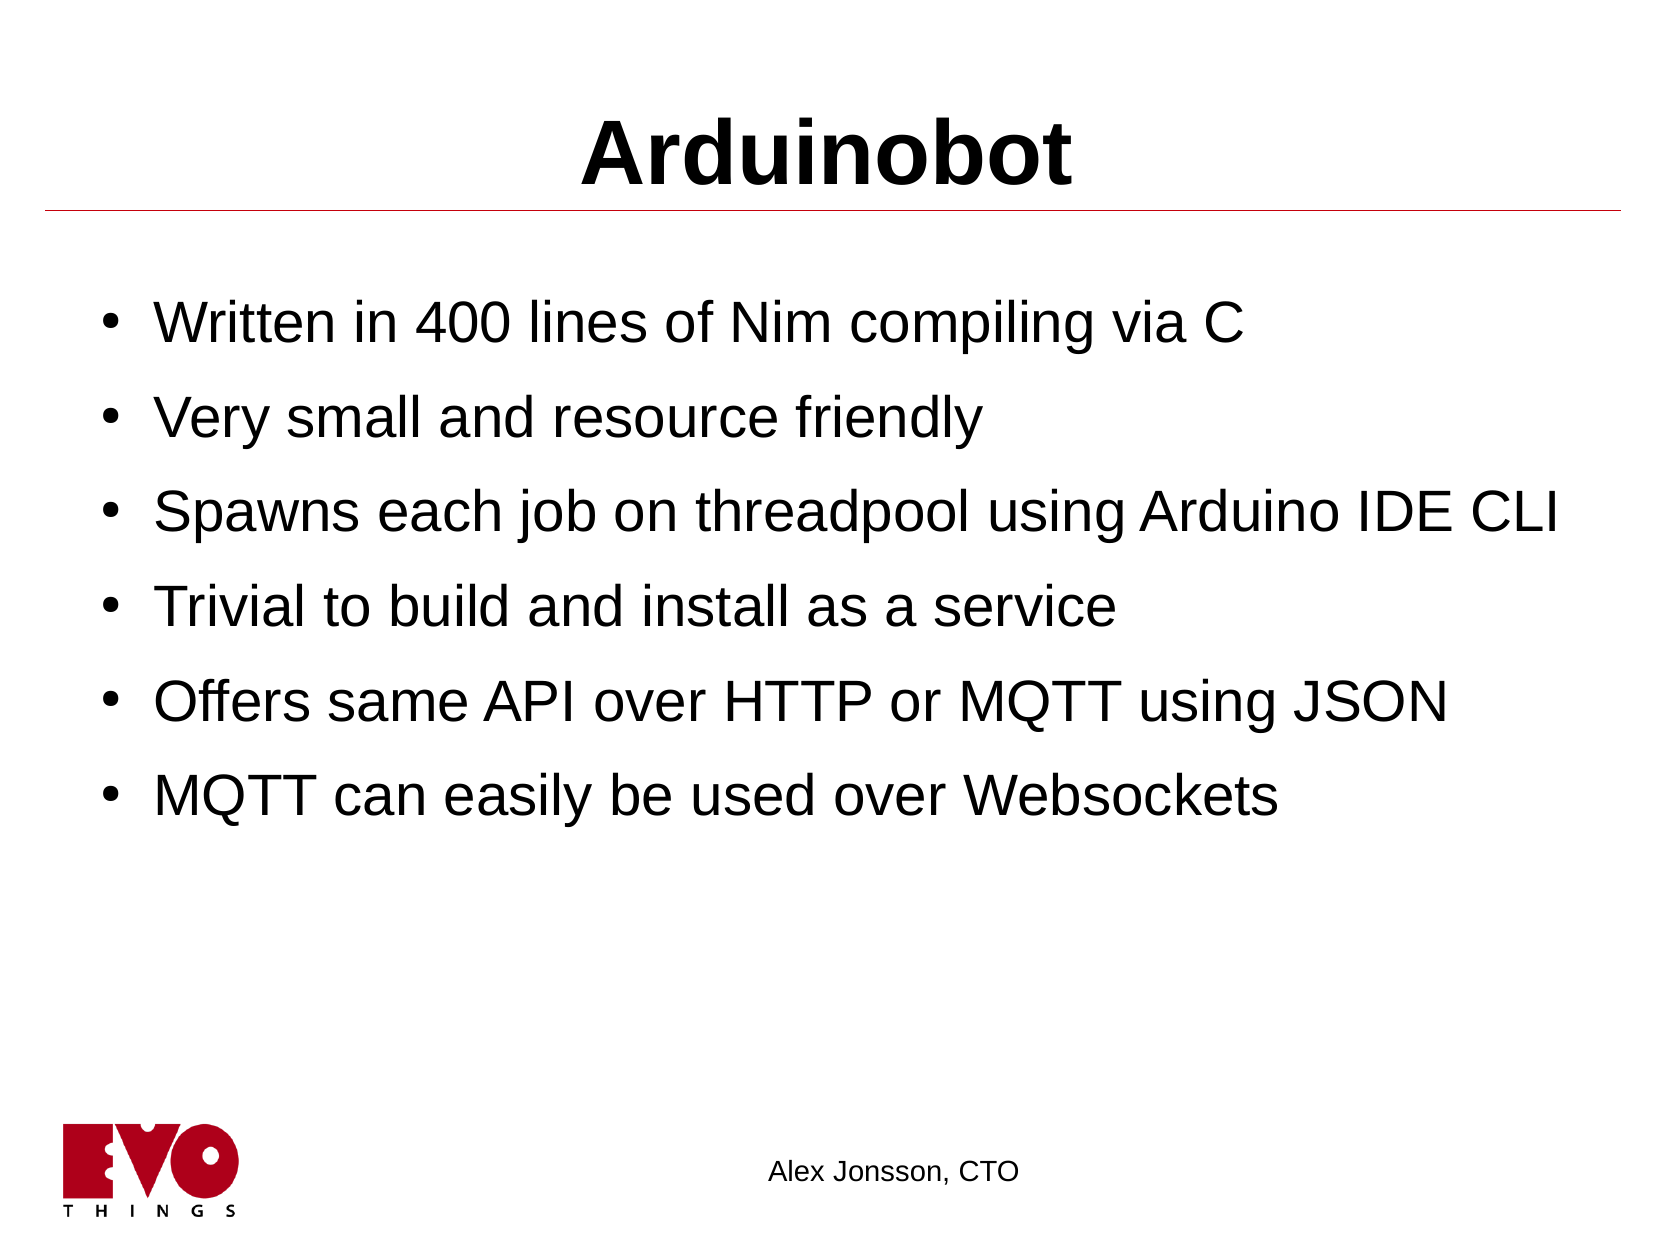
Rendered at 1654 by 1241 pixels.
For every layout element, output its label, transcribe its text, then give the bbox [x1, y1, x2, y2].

list Written in 400 lines of Nim compiling via C Very small and resource friendly Spawns each job on threadpool using Arduino IDE CLI Trivial to build and install as a service Offers same API over HTTP or MQTT using JSON MQTT can easily be used over Websockets [82, 290, 1636, 1010]
title Arduinobot [82, 49, 1571, 257]
picture [45, 1105, 256, 1241]
